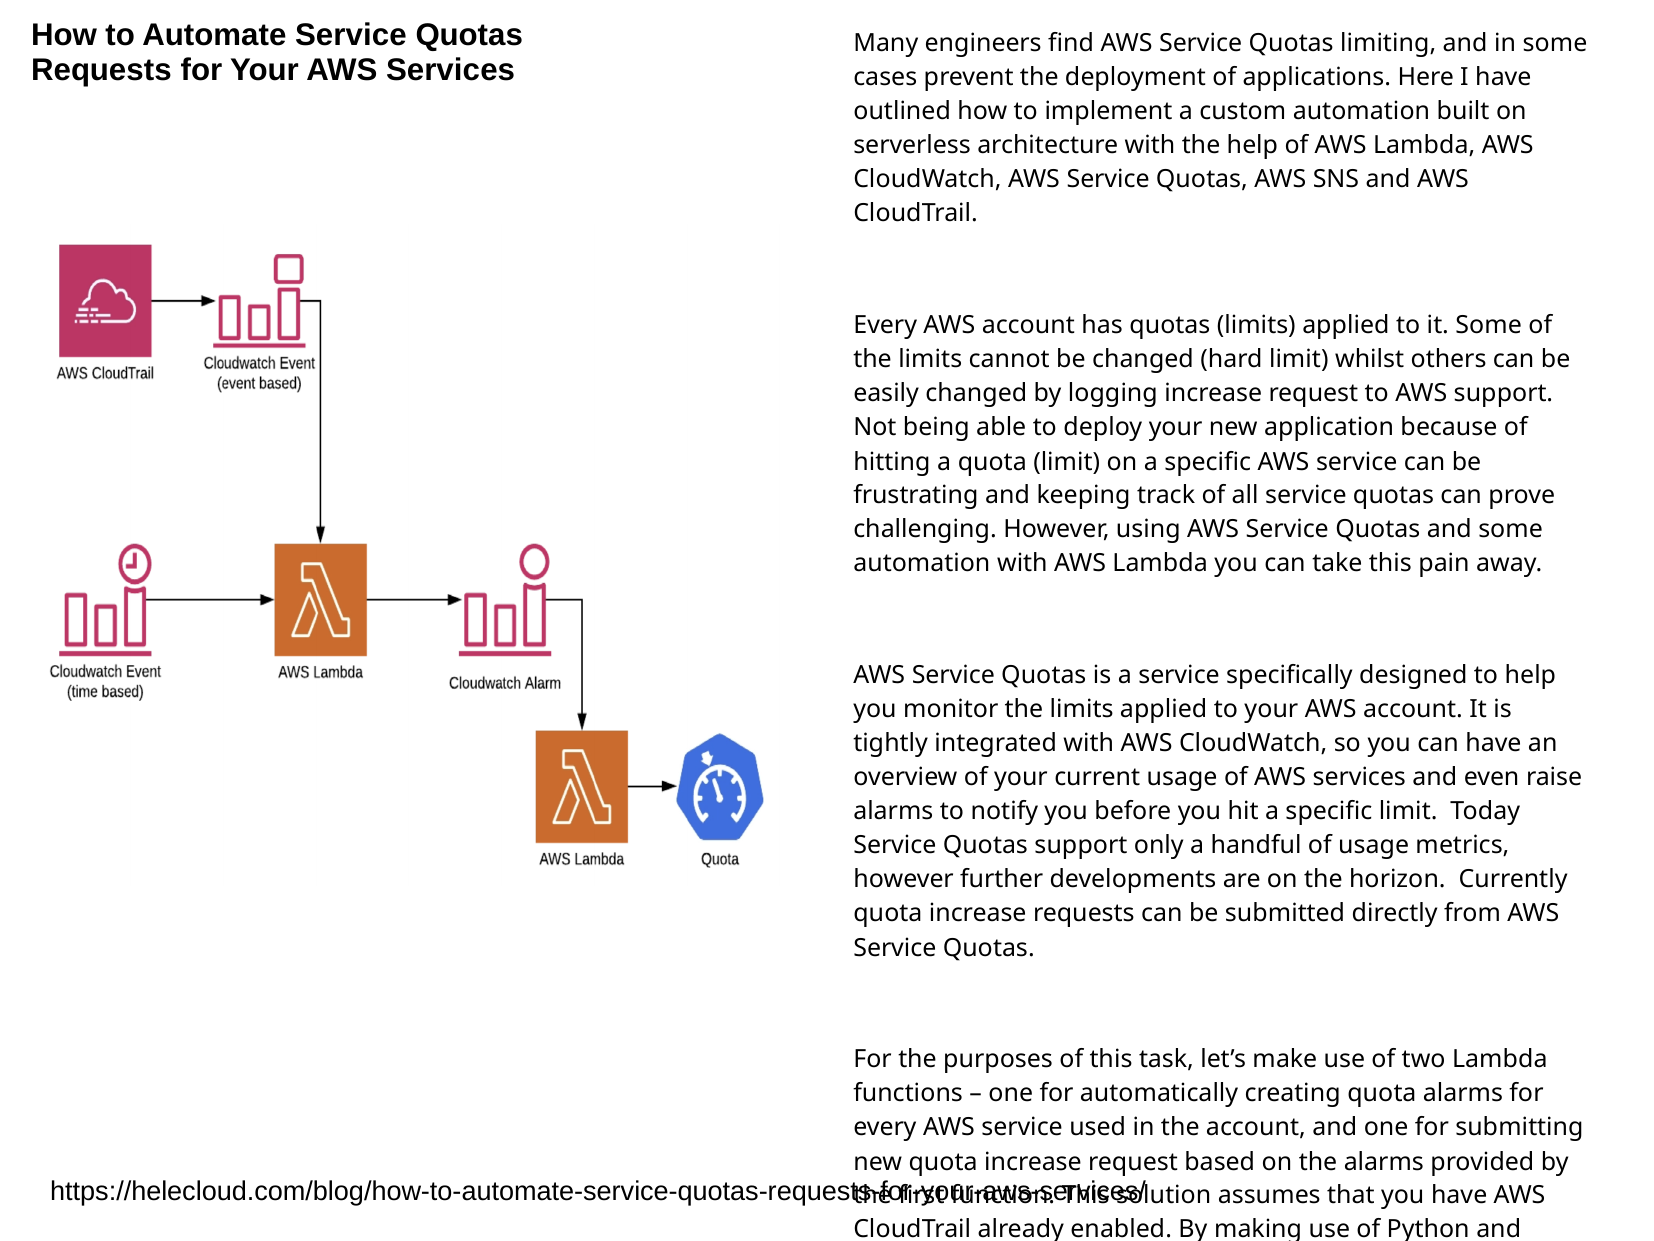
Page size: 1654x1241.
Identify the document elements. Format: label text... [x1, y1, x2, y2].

text_box How to Automate Service Quotas Requests for Your AWS Services [16, 9, 686, 107]
picture [38, 224, 780, 886]
text_box https://helecloud.com/blog/how-to-automate-service-quotas-requests-for-your-aws-services/ [35, 1168, 1241, 1214]
text_box Many engineers find AWS Service Quotas limiting, and in some cases prevent the deployment of applications. Here I have outlined how to implement a custom automation built on serverless architecture with the help of AWS Lambda, AWS CloudWatch, AWS Service Quotas, AWS SNS and AWS CloudTrail. Every AWS account has quotas (limits) applied to it. Some of the limits cannot be changed (hard limit) whilst others can be easily changed by logging increase request to AWS support. Not being able to deploy your new application because of hitting a quota (limit) on a specific AWS service can be frustrating and keeping track of all service quotas can prove challenging. However, using AWS Service Quotas and some automation with AWS Lambda you can take this pain away. AWS Service Quotas is a service specifically designed to help you monitor the limits applied to your AWS account. It is tightly integrated with AWS CloudWatch, so you can have an overview of your current usage of AWS services and even raise alarms to notify you before you hit a specific limit. Today Service Quotas support only a handful of usage metrics, however further developments are on the horizon. Currently quota increase requests can be submitted directly from AWS Service Quotas. For the purposes of this task, let’s make use of two Lambda functions – one for automatically creating quota alarms for every AWS service used in the account, and one for submitting new quota increase request based on the alarms provided by the first function. This solution assumes that you have AWS CloudTrail already enabled. By making use of Python and boto3 for building both functions, you can use your favorite programming language if it is supported by AWS Lambda. [838, 17, 1607, 1174]
